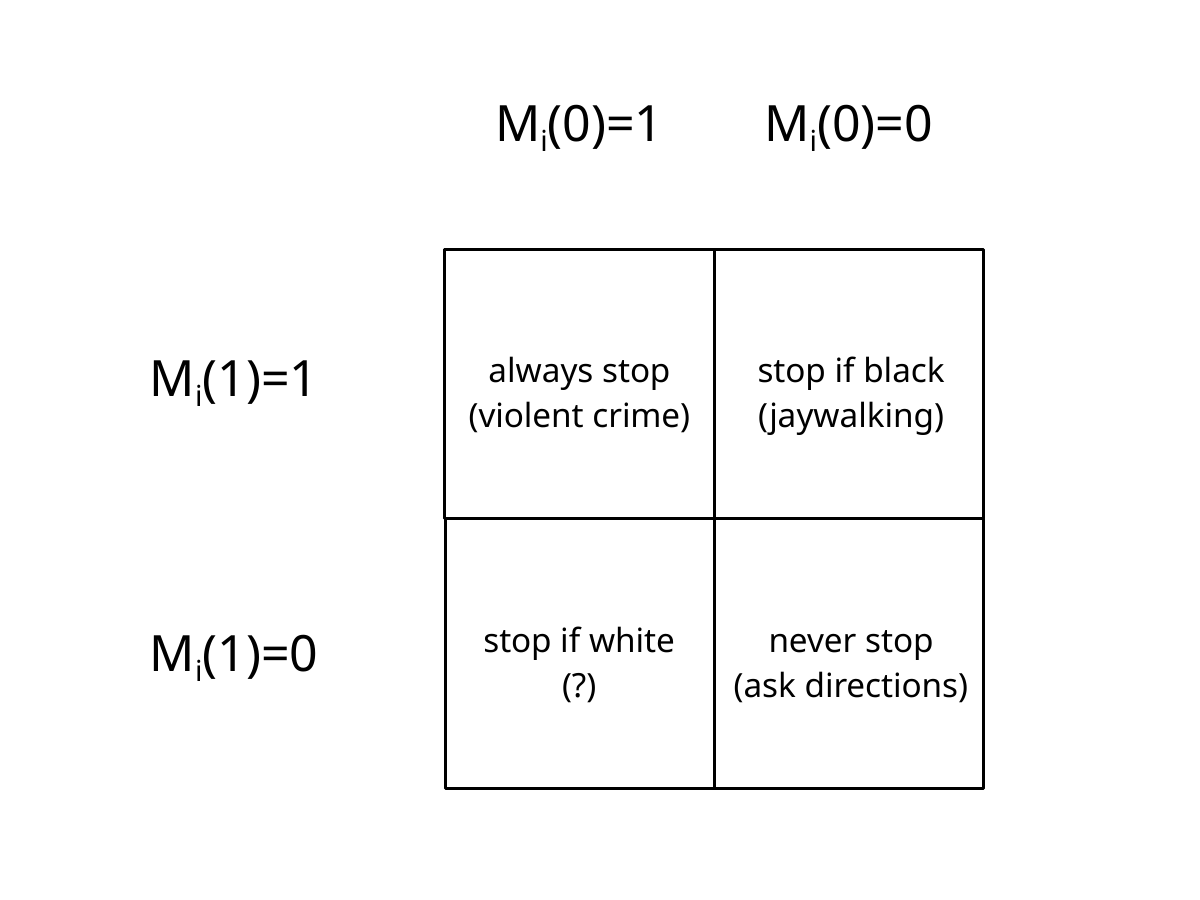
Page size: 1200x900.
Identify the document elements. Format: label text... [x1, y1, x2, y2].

text_box Mi(0)=0 [713, 80, 984, 444]
text_box Mi(0)=1 [444, 80, 713, 282]
text_box stop if white (?) [444, 552, 715, 789]
text_box [445, 444, 984, 789]
text_box always stop (violent crime) [444, 282, 715, 519]
text_box Mi(1)=1 [135, 335, 405, 610]
text_box stop if black (jaywalking) [716, 282, 986, 519]
text_box never stop (ask directions) [716, 552, 986, 789]
text_box Mi(1)=0 [135, 610, 406, 748]
